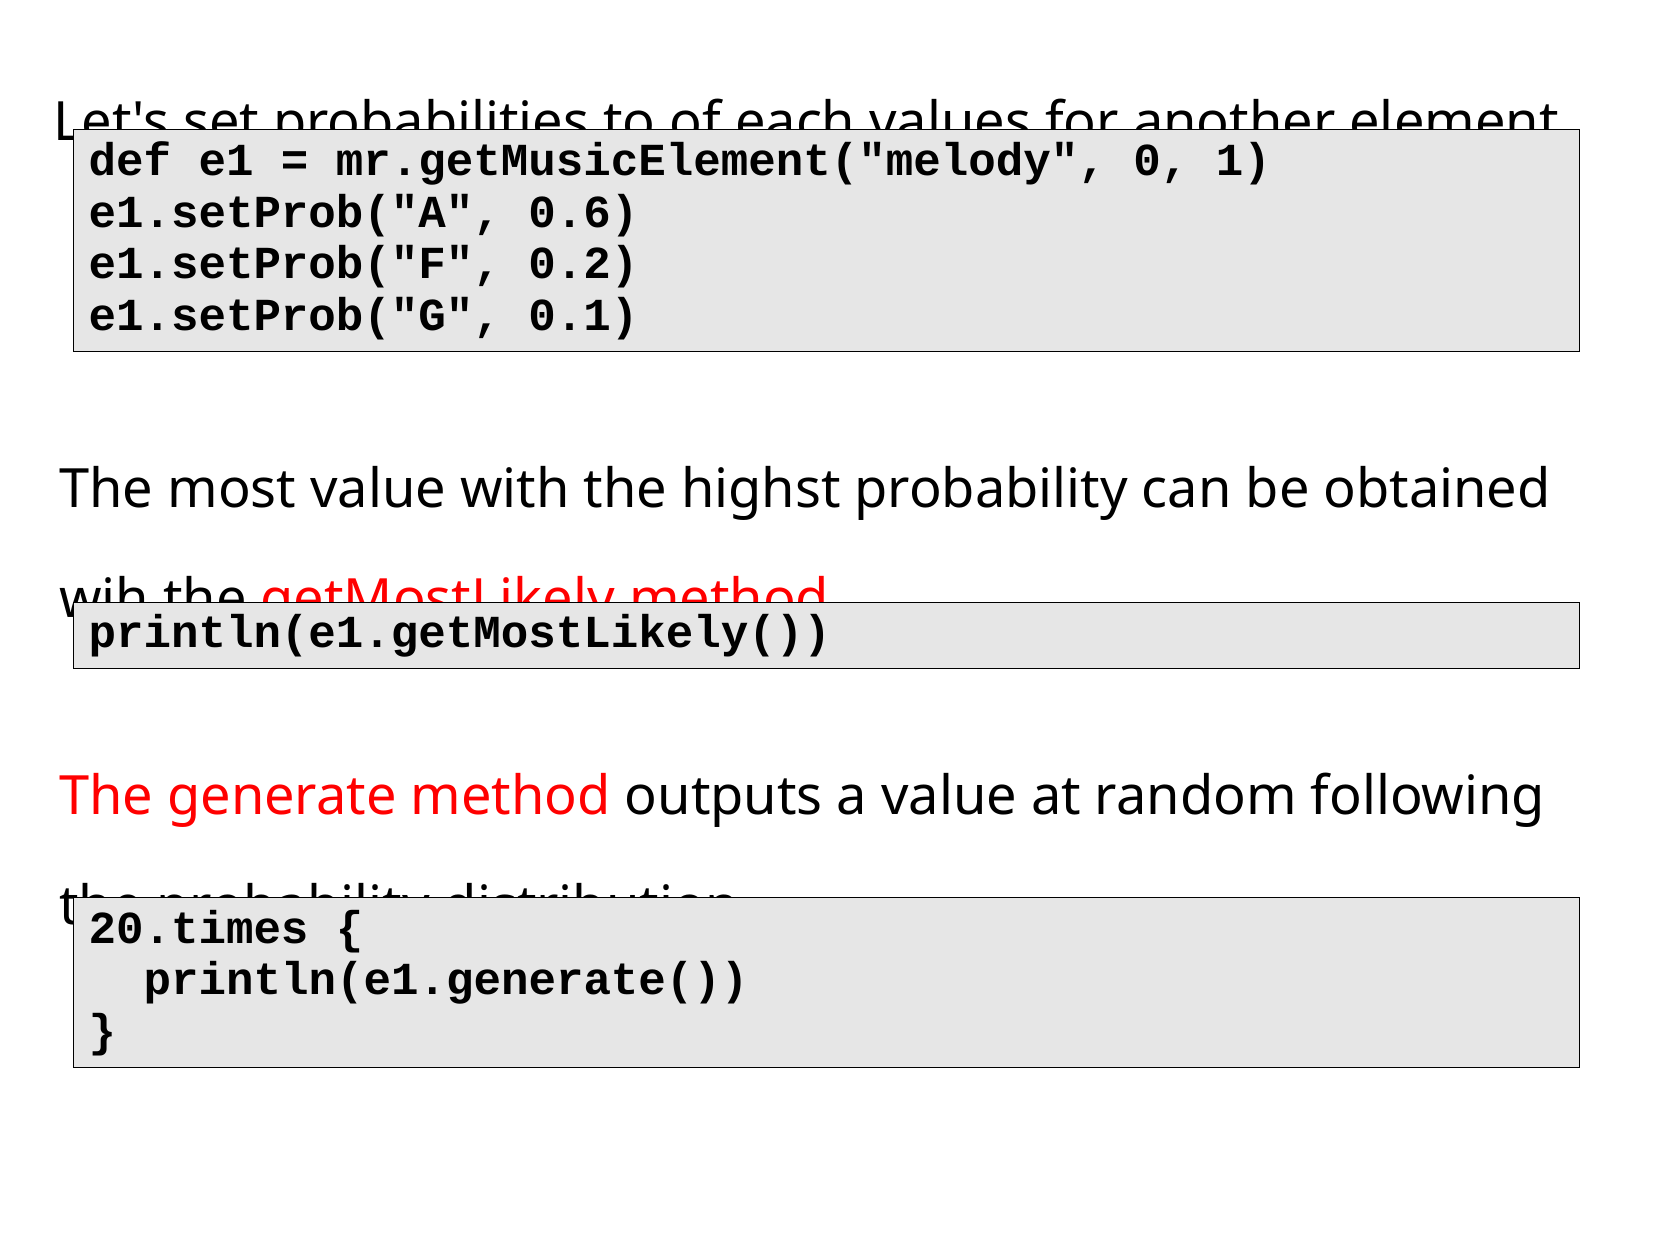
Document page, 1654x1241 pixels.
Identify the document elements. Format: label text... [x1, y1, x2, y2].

text_box The most value with the highst probability can be obtained wih the getMostLikely method. [44, 404, 1578, 566]
text_box def e1 = mr.getMusicElement("melody", 0, 1) e1.setProb("A", 0.6) e1.setProb("F", 0.2) e1.setProb("G", 0.1) [73, 129, 1580, 352]
text_box The generate method outputs a value at random following the probability distribution. [44, 711, 1556, 873]
text_box Let's set probabilities to of each values for another element. [38, 38, 1577, 112]
text_box 20.times { println(e1.generate()) } [73, 897, 1580, 1068]
text_box println(e1.getMostLikely()) [73, 602, 1580, 669]
